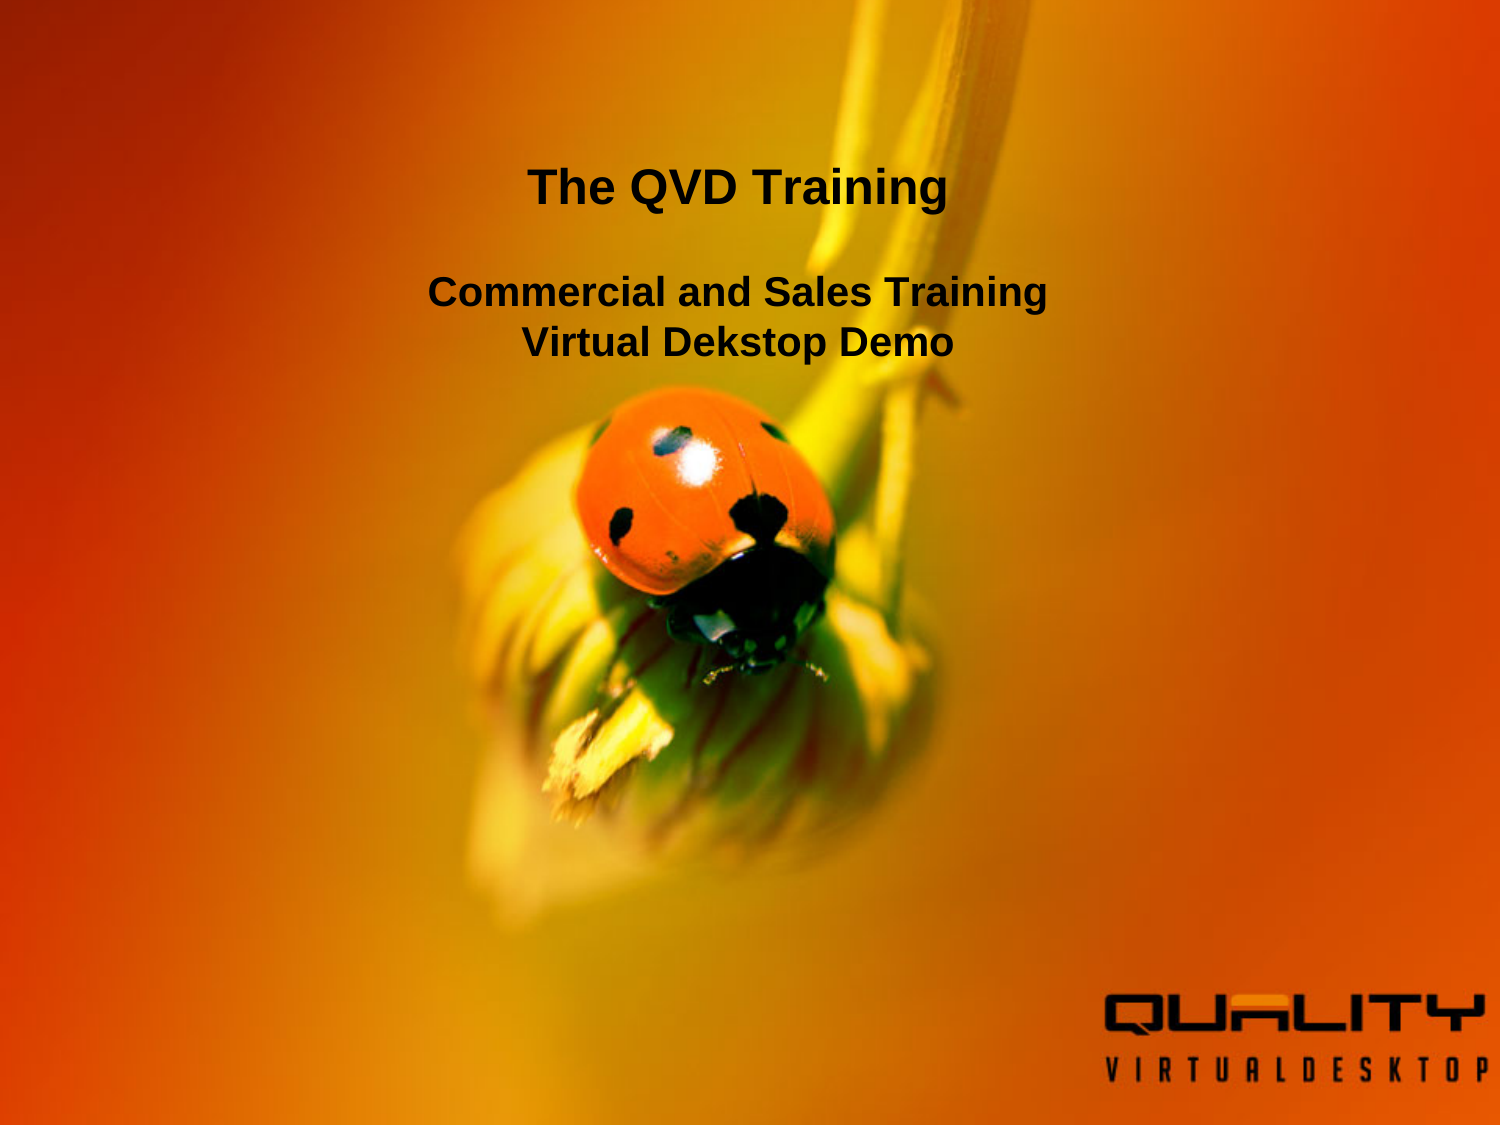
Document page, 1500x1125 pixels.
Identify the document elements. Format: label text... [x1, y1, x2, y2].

picture [0, 0, 1500, 1125]
text_box The QVD Training Commercial and Sales Training Virtual Dekstop Demo [289, 101, 1187, 373]
